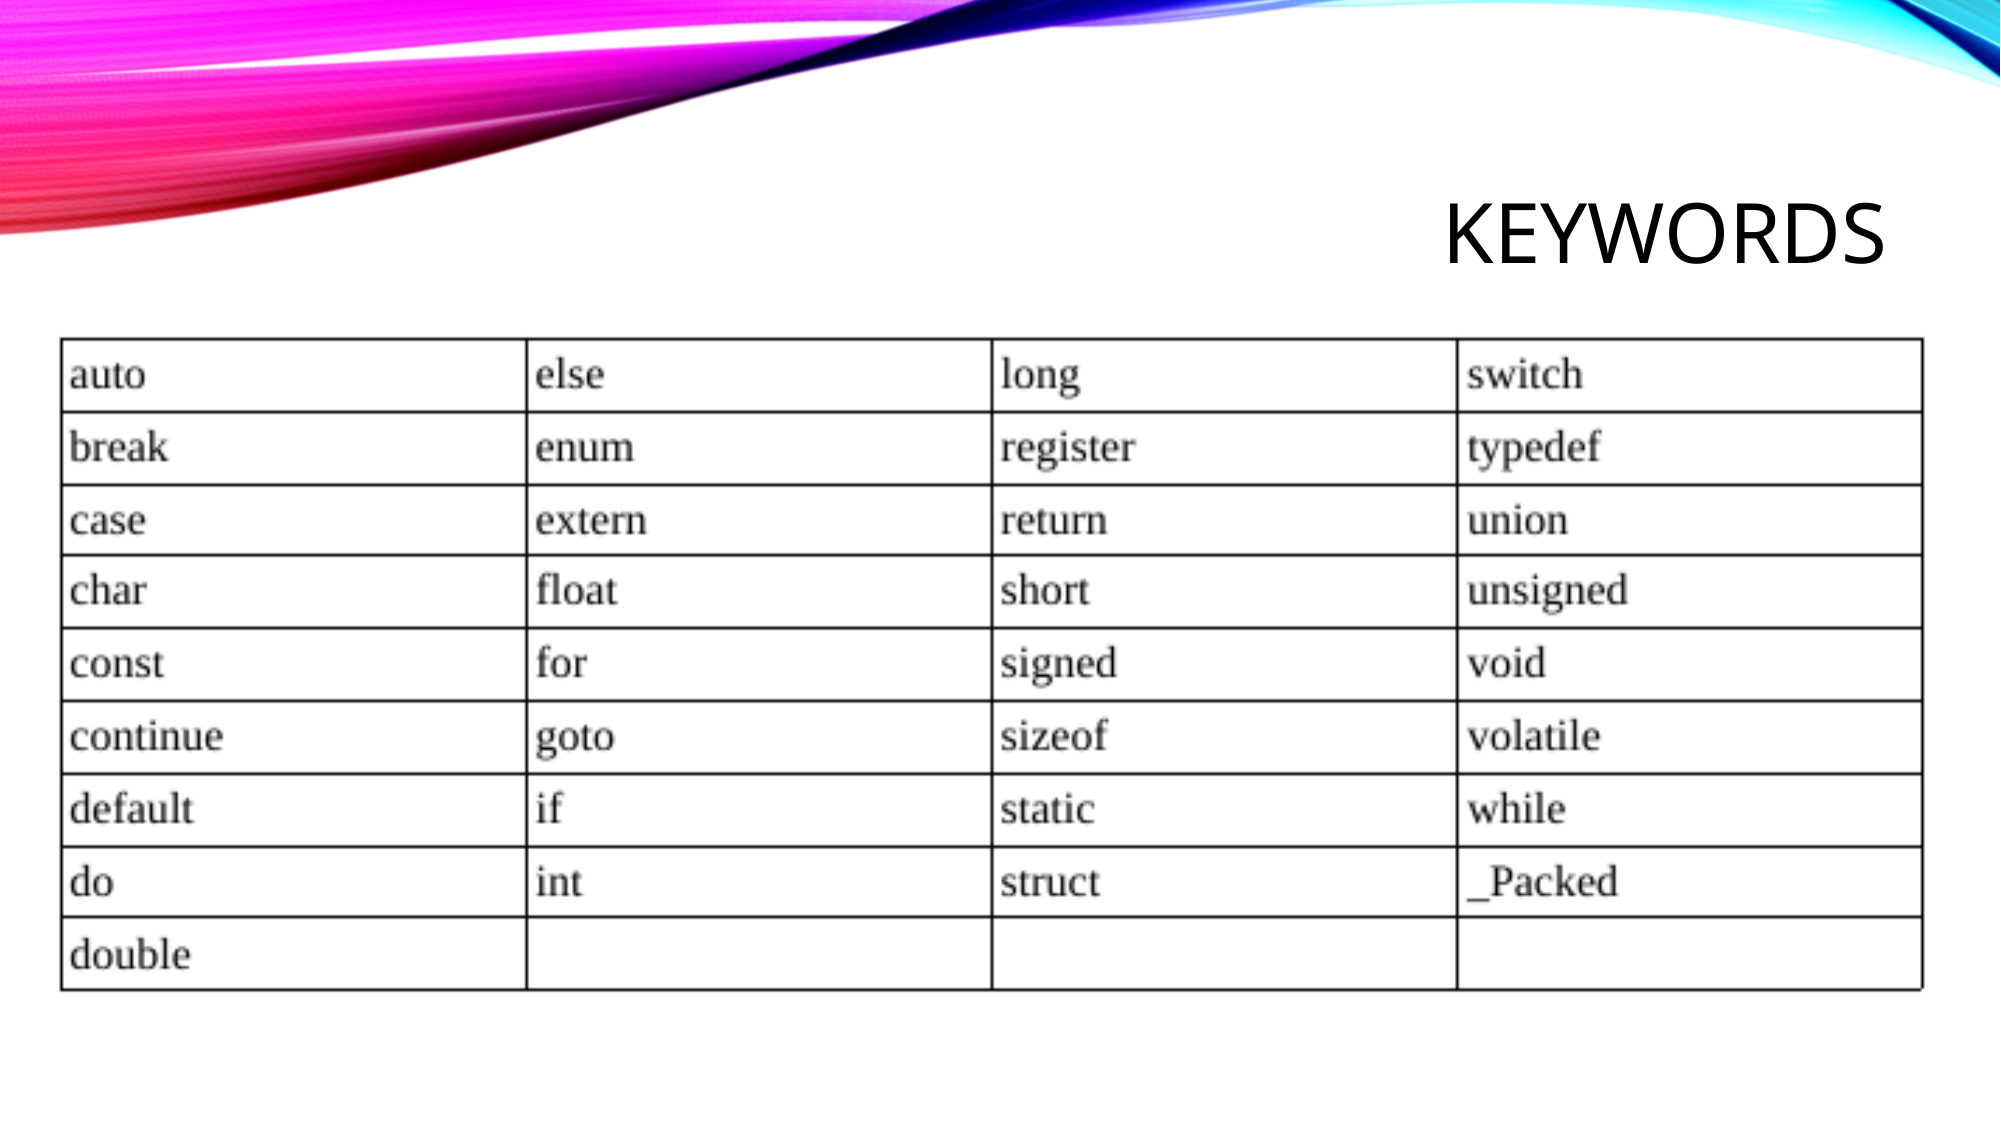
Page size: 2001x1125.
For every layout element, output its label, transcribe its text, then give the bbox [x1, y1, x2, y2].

title KEYWORDS [474, 125, 1888, 333]
picture [47, 333, 1936, 1009]
picture [0, 0, 2000, 237]
